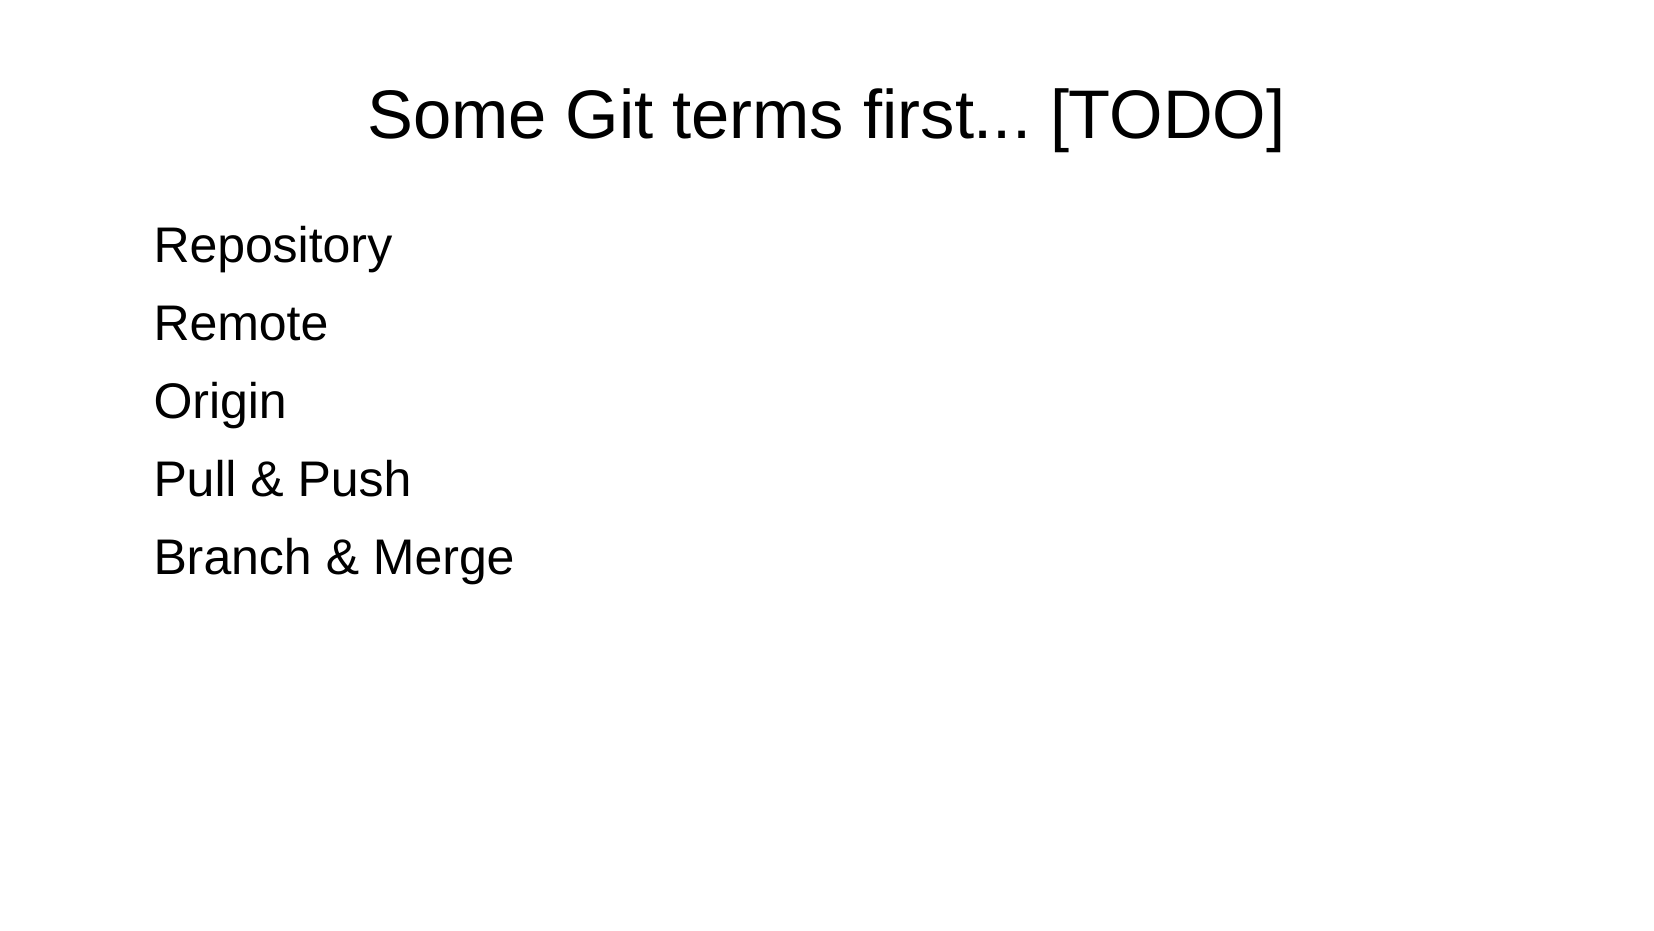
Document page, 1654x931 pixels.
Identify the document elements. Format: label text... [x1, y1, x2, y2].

title Some Git terms first... [TODO] [82, 37, 1571, 193]
list Repository Remote Origin Pull & Push Branch & Merge [82, 217, 1571, 758]
